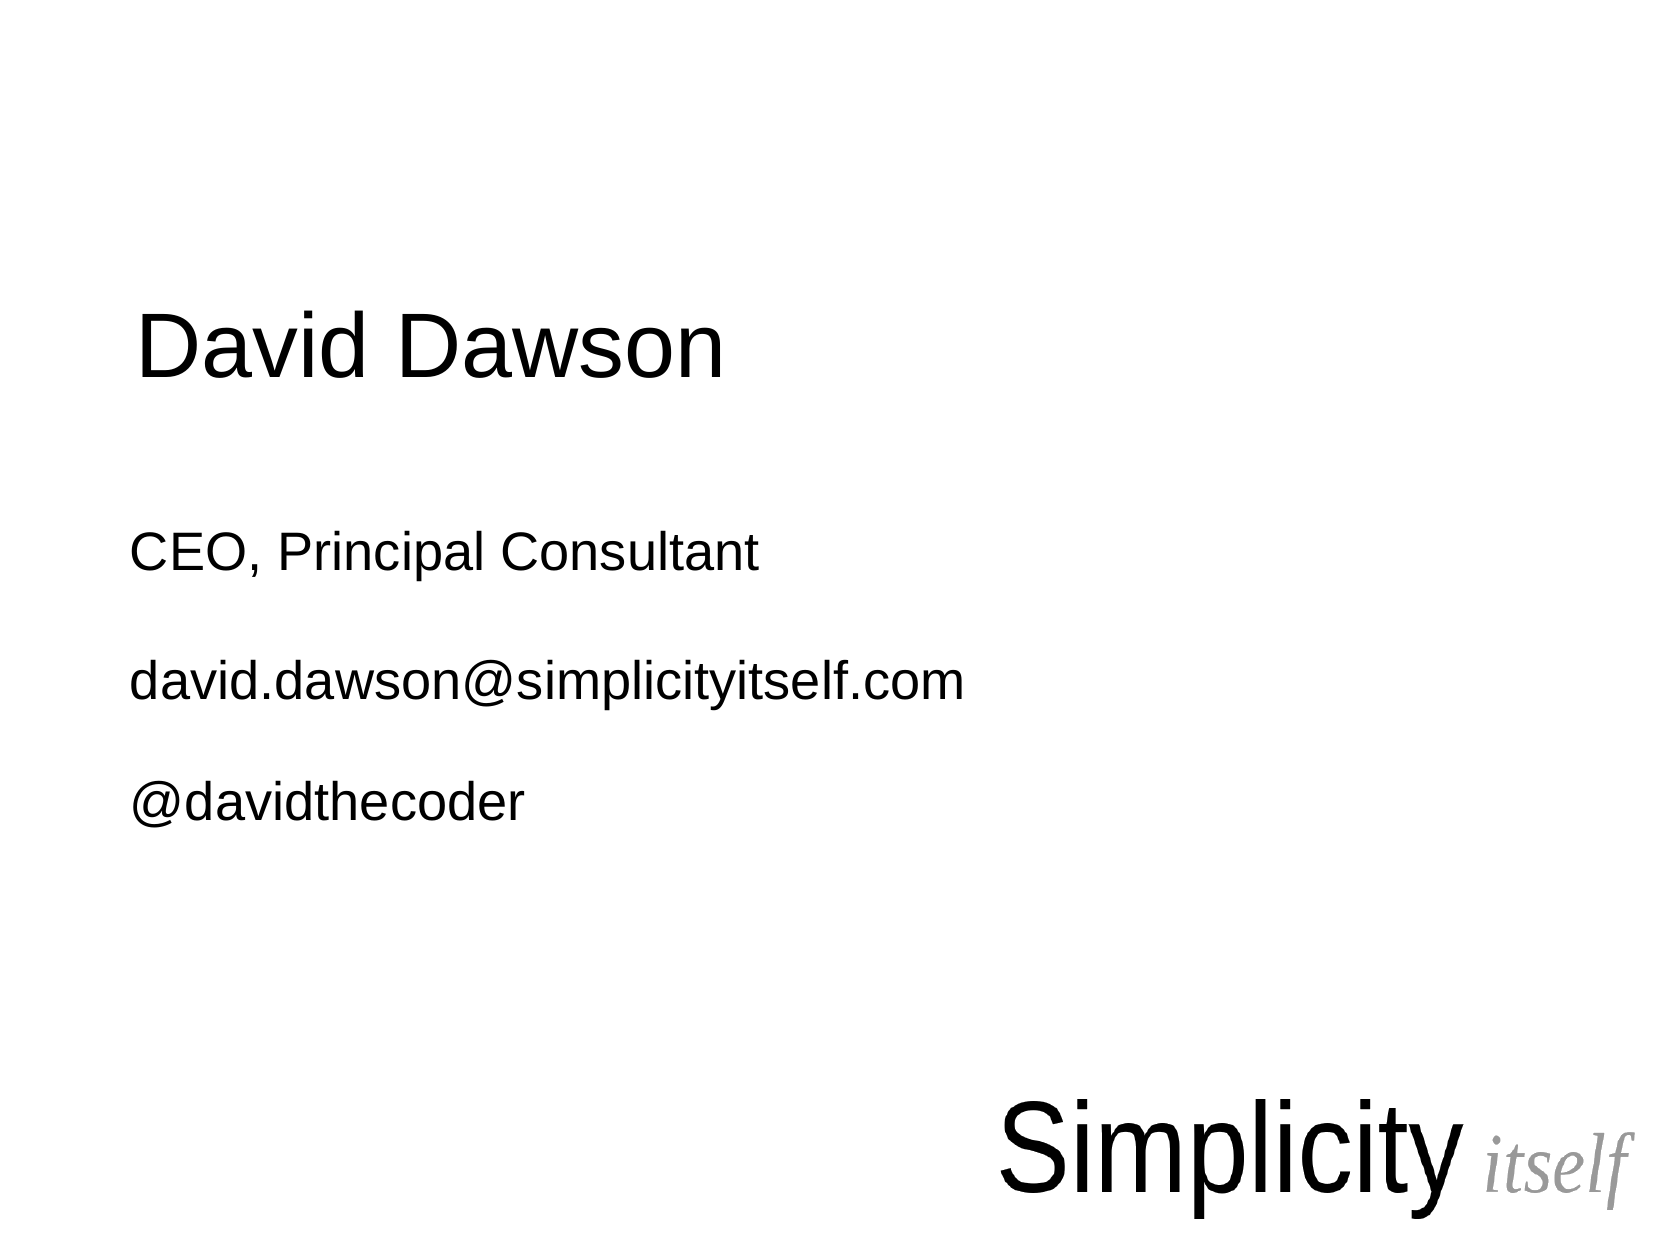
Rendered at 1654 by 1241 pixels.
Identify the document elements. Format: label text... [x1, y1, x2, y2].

title CEO, Principal Consultant [129, 430, 922, 619]
title David Dawson [35, 224, 827, 467]
title david.dawson@simplicityitself.com @davidthecoder [129, 619, 1028, 863]
picture [991, 1074, 1654, 1241]
